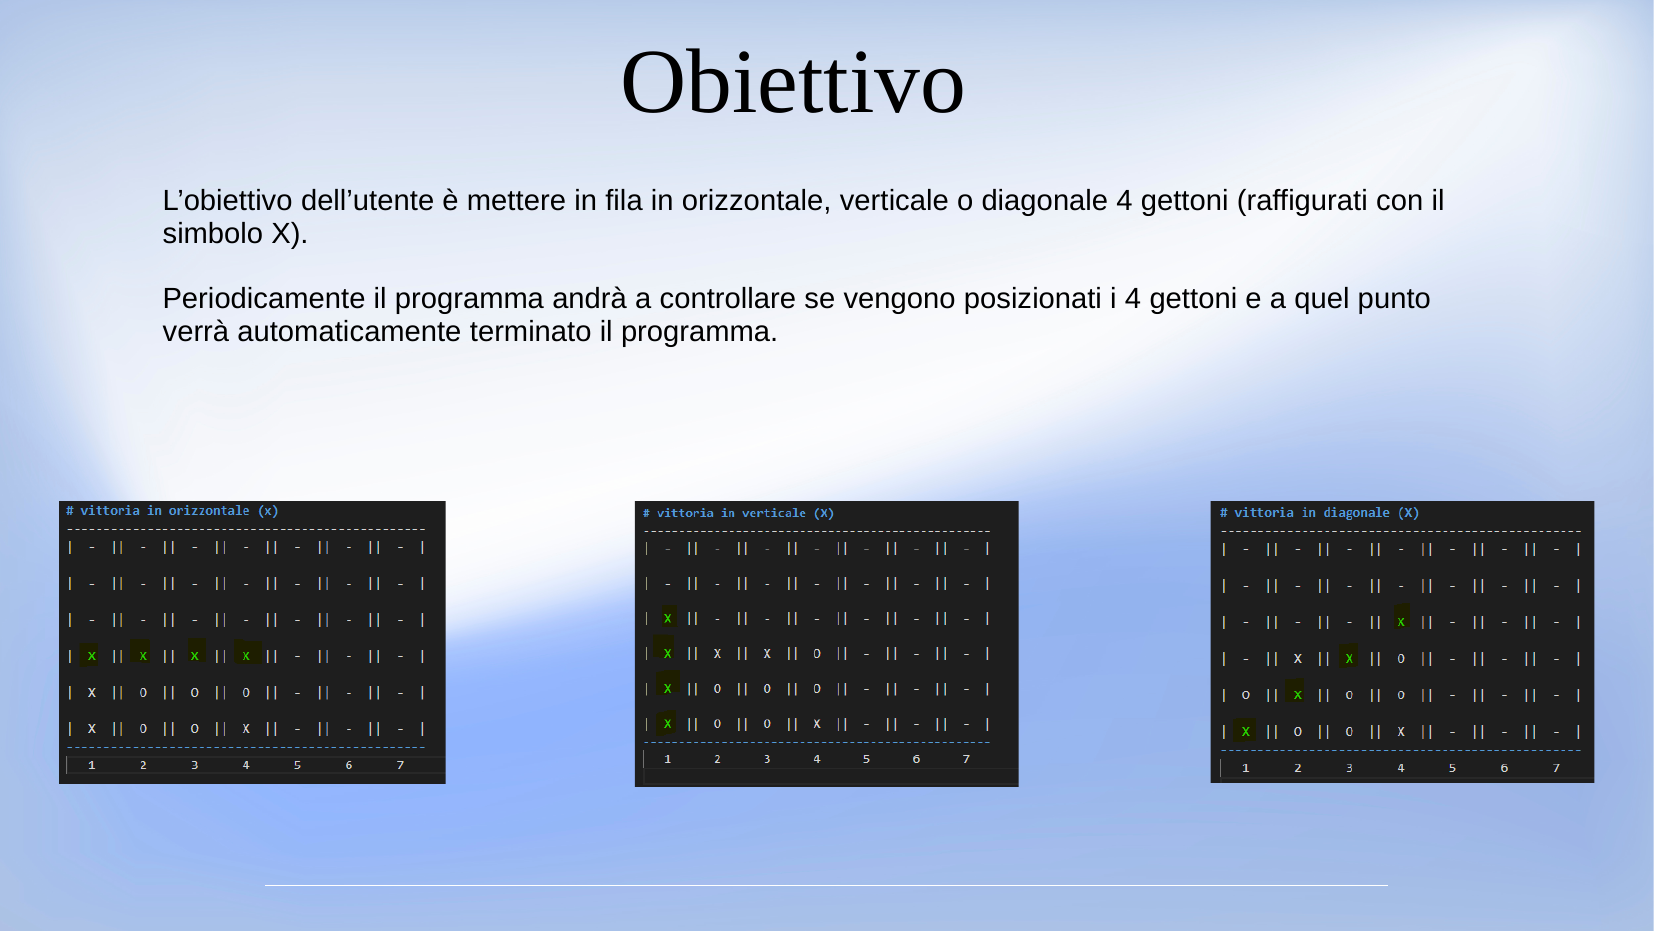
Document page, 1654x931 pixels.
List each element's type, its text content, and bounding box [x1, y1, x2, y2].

picture [0, 0, 1654, 931]
text_box L’obiettivo dell’utente è mettere in fila in orizzontale, verticale o diagonale 4 gettoni (raffigurati con il simbolo X). Periodicamente il programma andrà a controllare se vengono posizionati i 4 gettoni e a quel punto verrà automaticamente terminato il programma. [147, 176, 1506, 396]
text_box Obiettivo [605, 23, 1049, 147]
